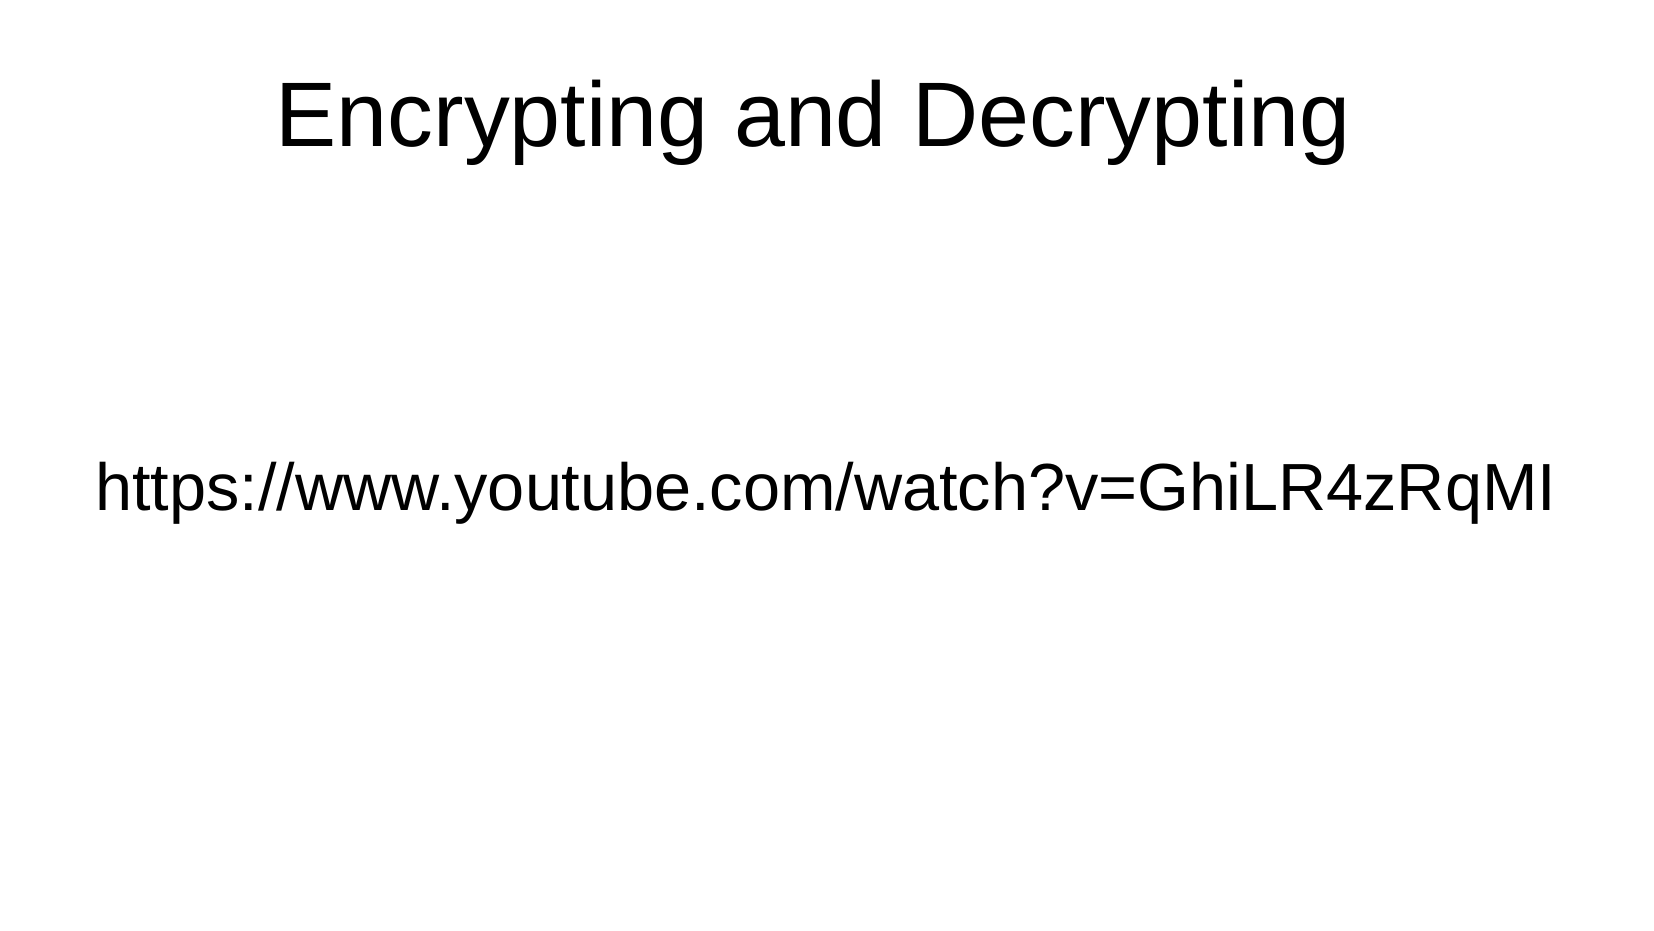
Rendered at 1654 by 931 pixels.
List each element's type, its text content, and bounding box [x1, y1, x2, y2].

title Encrypting and Decrypting [82, 37, 1571, 193]
subtitle https://www.youtube.com/watch?v=GhiLR4zRqMI [82, 217, 1571, 758]
